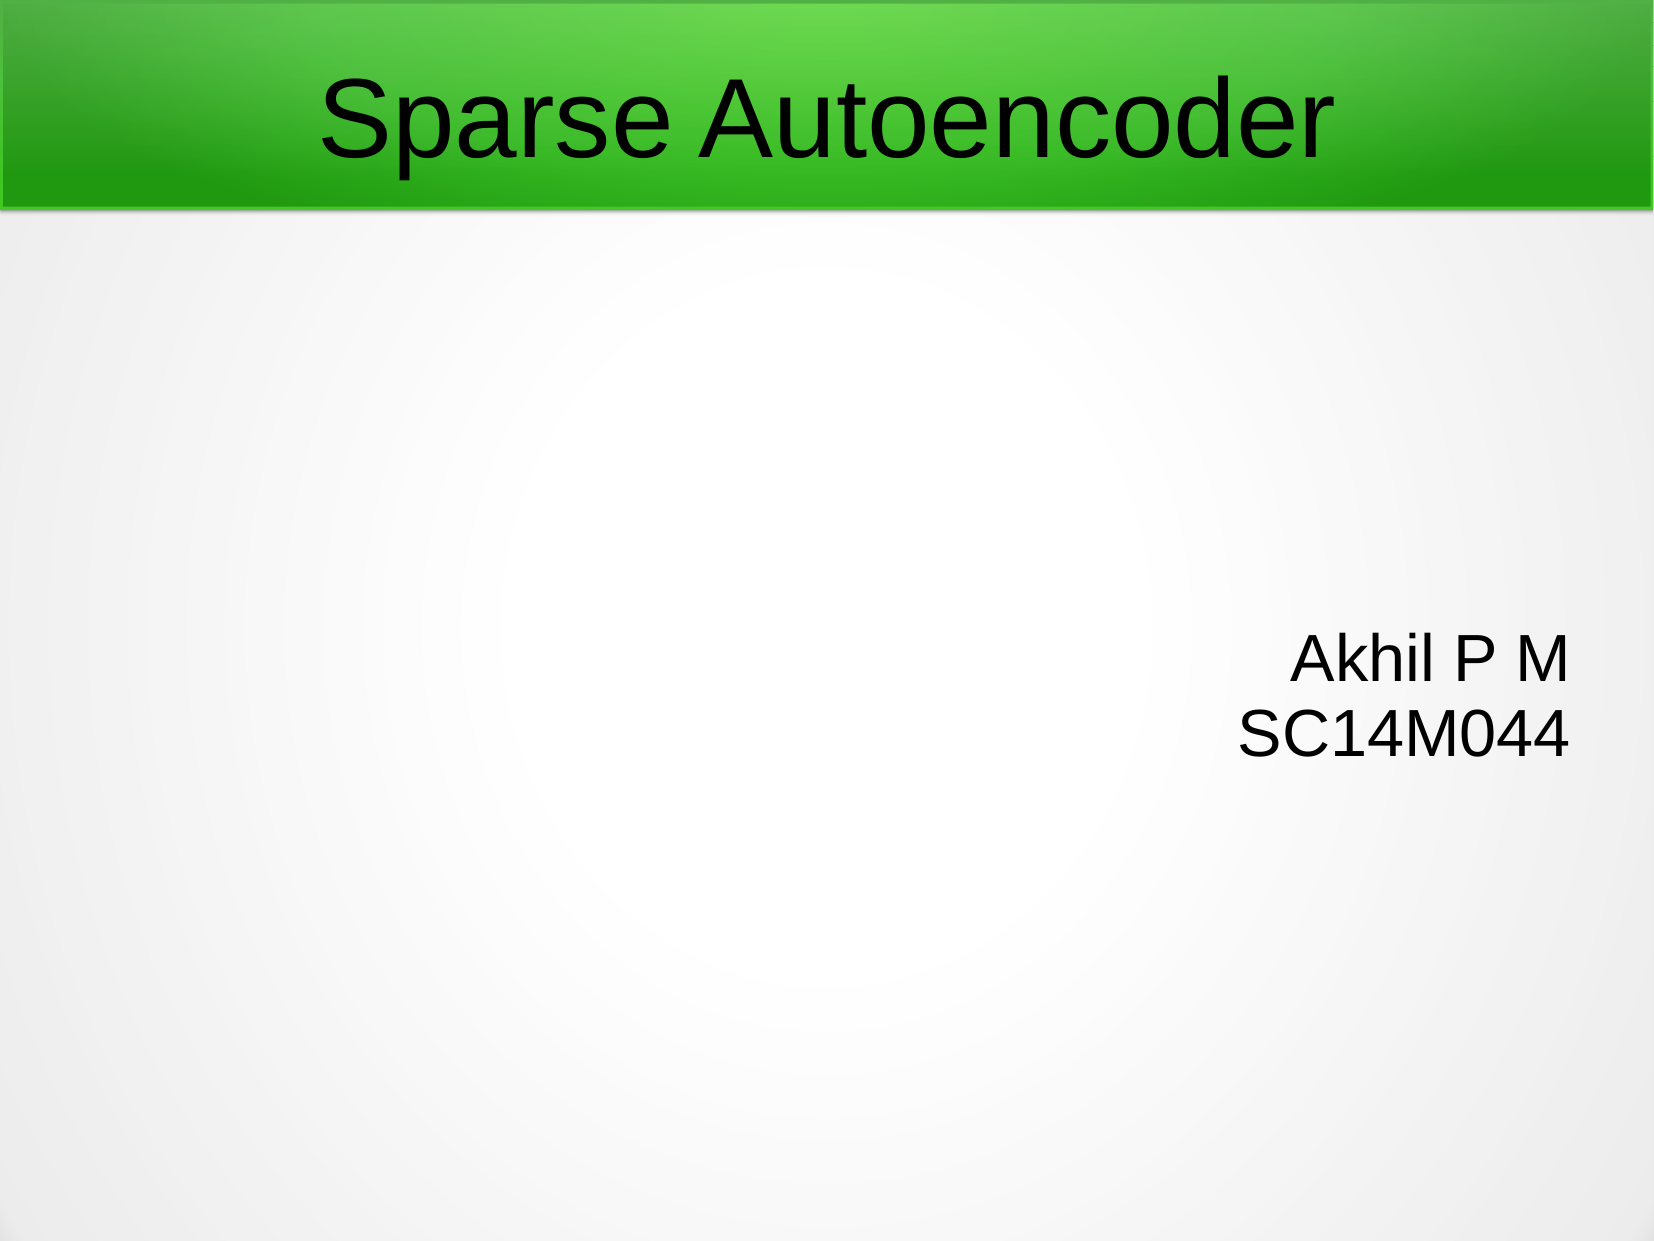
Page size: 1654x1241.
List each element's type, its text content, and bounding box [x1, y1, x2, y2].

subtitle Akhil P M SC14M044 [82, 299, 1571, 1019]
title Sparse Autoencoder [82, 47, 1571, 189]
